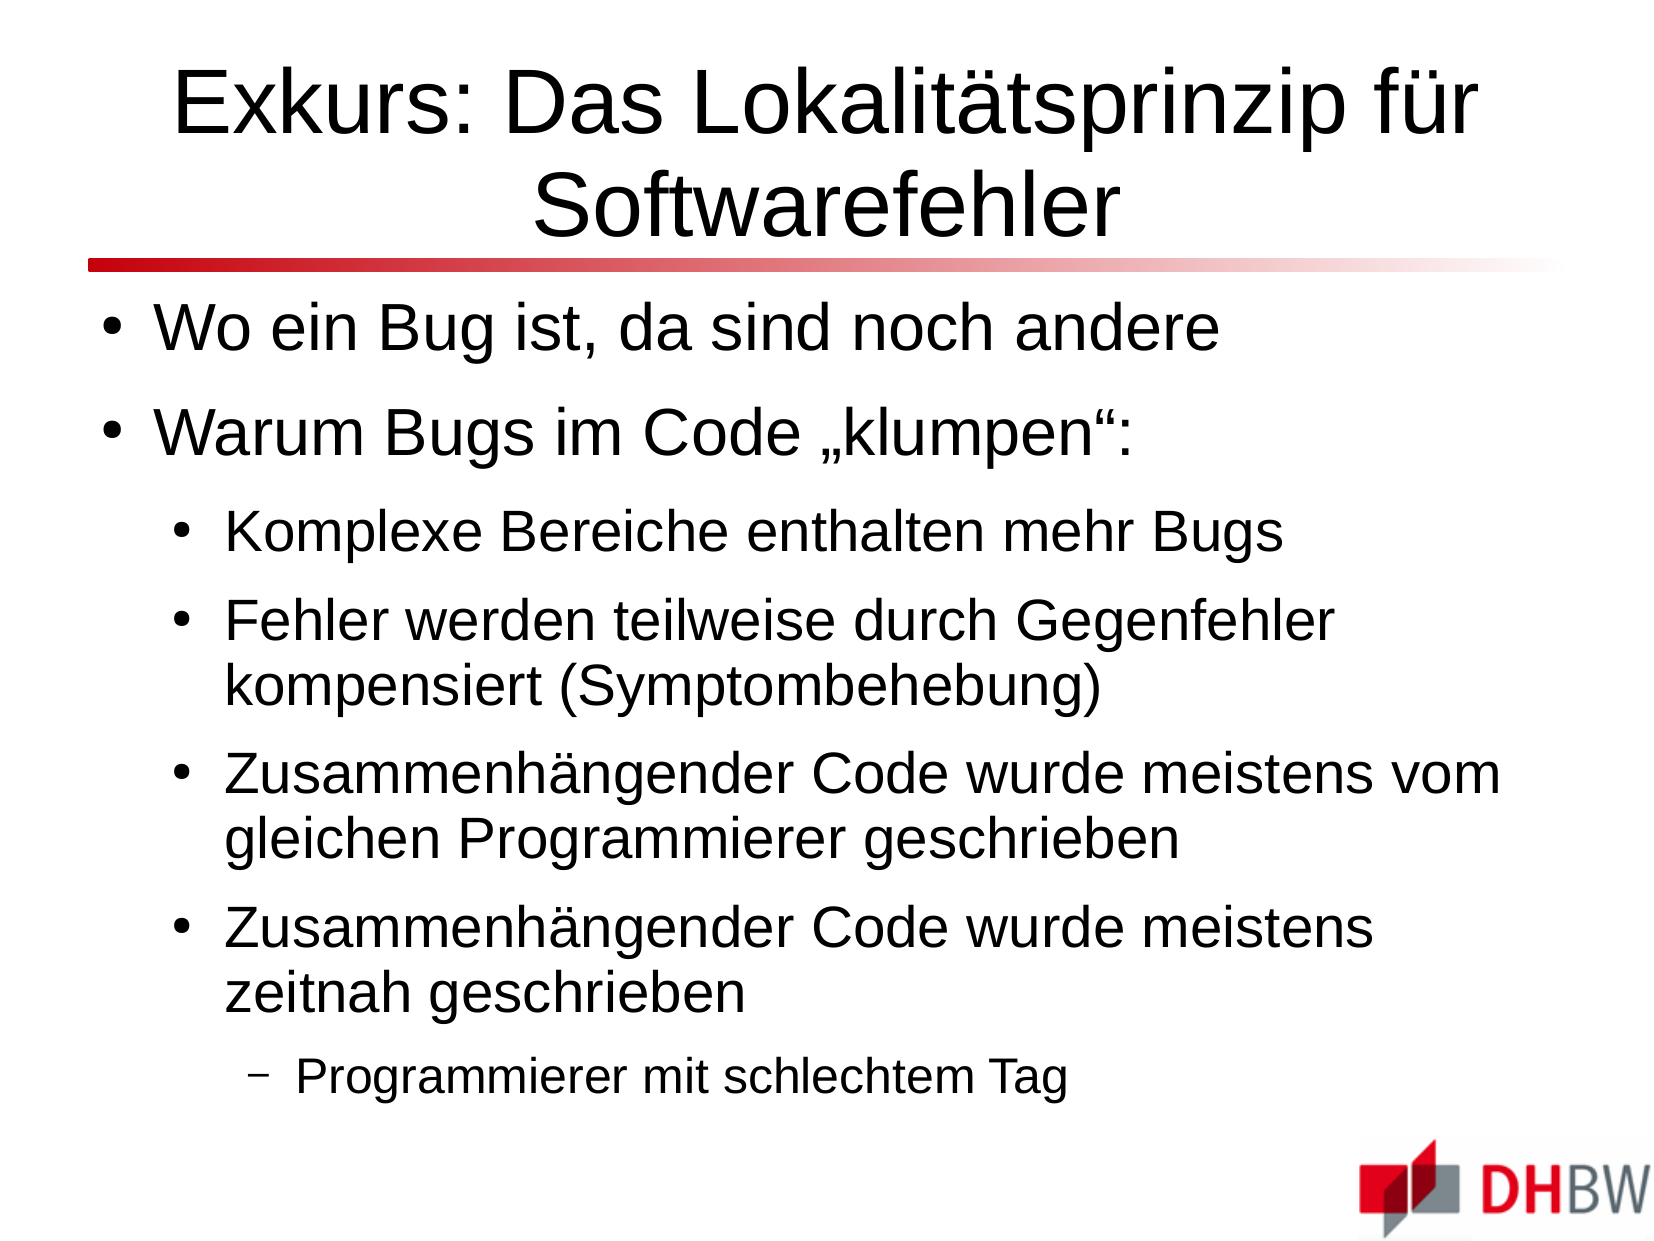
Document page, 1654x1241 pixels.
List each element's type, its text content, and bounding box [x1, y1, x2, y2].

list Wo ein Bug ist, da sind noch andere Warum Bugs im Code „klumpen“: Komplexe Bereiche enthalten mehr Bugs Fehler werden teilweise durch Gegenfehler kompensiert (Symptombehebung) Zusammenhängender Code wurde meistens vom gleichen Programmierer geschrieben Zusammenhängender Code wurde meistens zeitnah geschrieben Programmierer mit schlechtem Tag [82, 290, 1571, 1102]
picture [1358, 1137, 1652, 1241]
title Exkurs: Das Lokalitätsprinzip für Softwarefehler [82, 50, 1571, 256]
